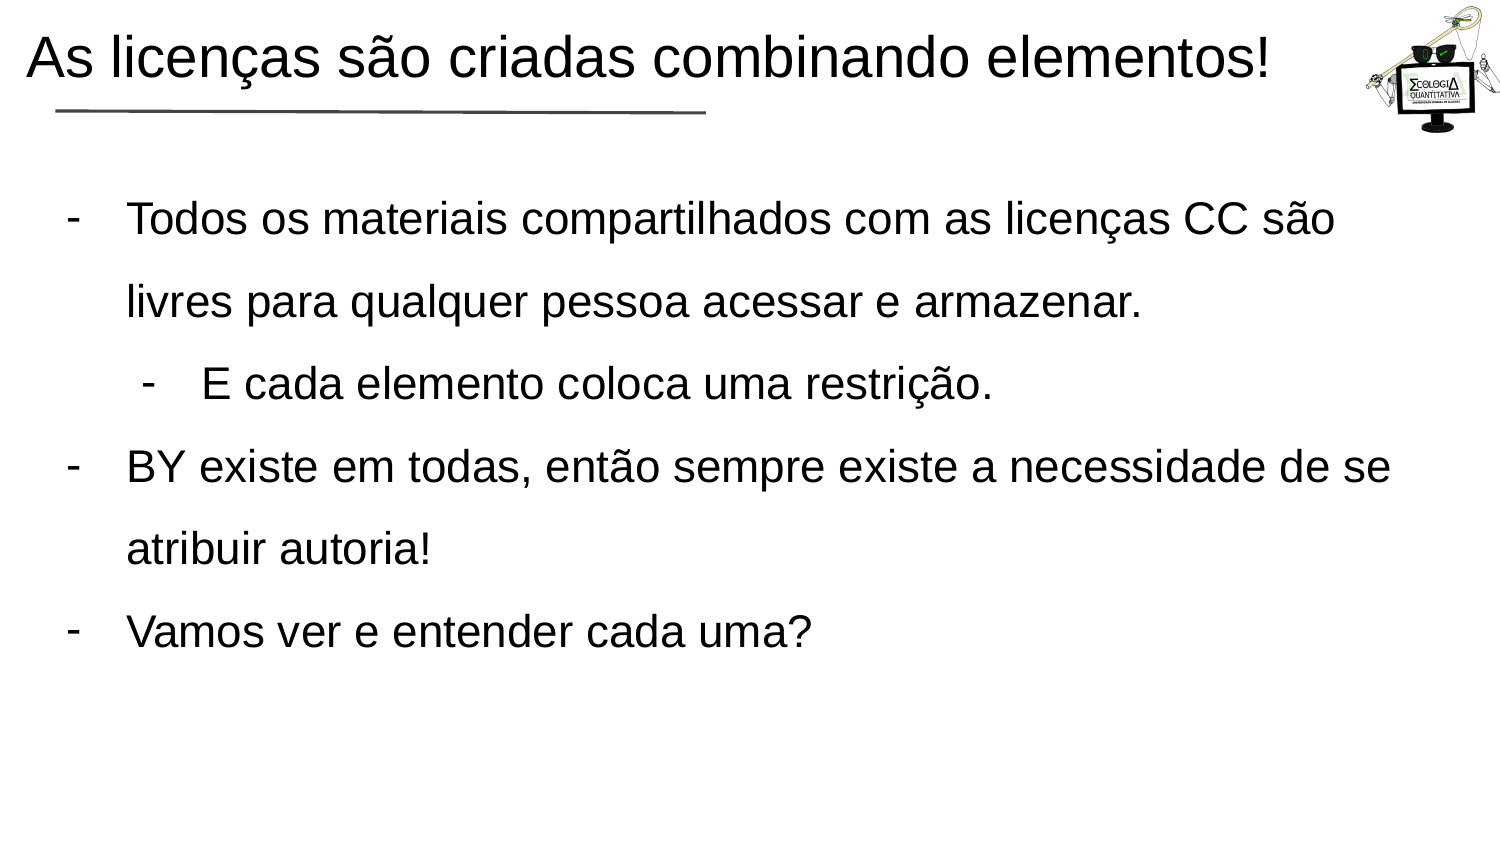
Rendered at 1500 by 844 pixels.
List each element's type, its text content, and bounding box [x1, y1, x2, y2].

text_box As licenças são criadas combinando elementos! [11, 3, 1353, 117]
picture [1365, 3, 1500, 135]
text_box Todos os materiais compartilhados com as licenças CC são livres para qualquer pessoa acessar e armazenar. E cada elemento coloca uma restrição. BY existe em todas, então sempre existe a necessidade de se atribuir autoria! Vamos ver e entender cada uma? [36, 146, 1412, 801]
